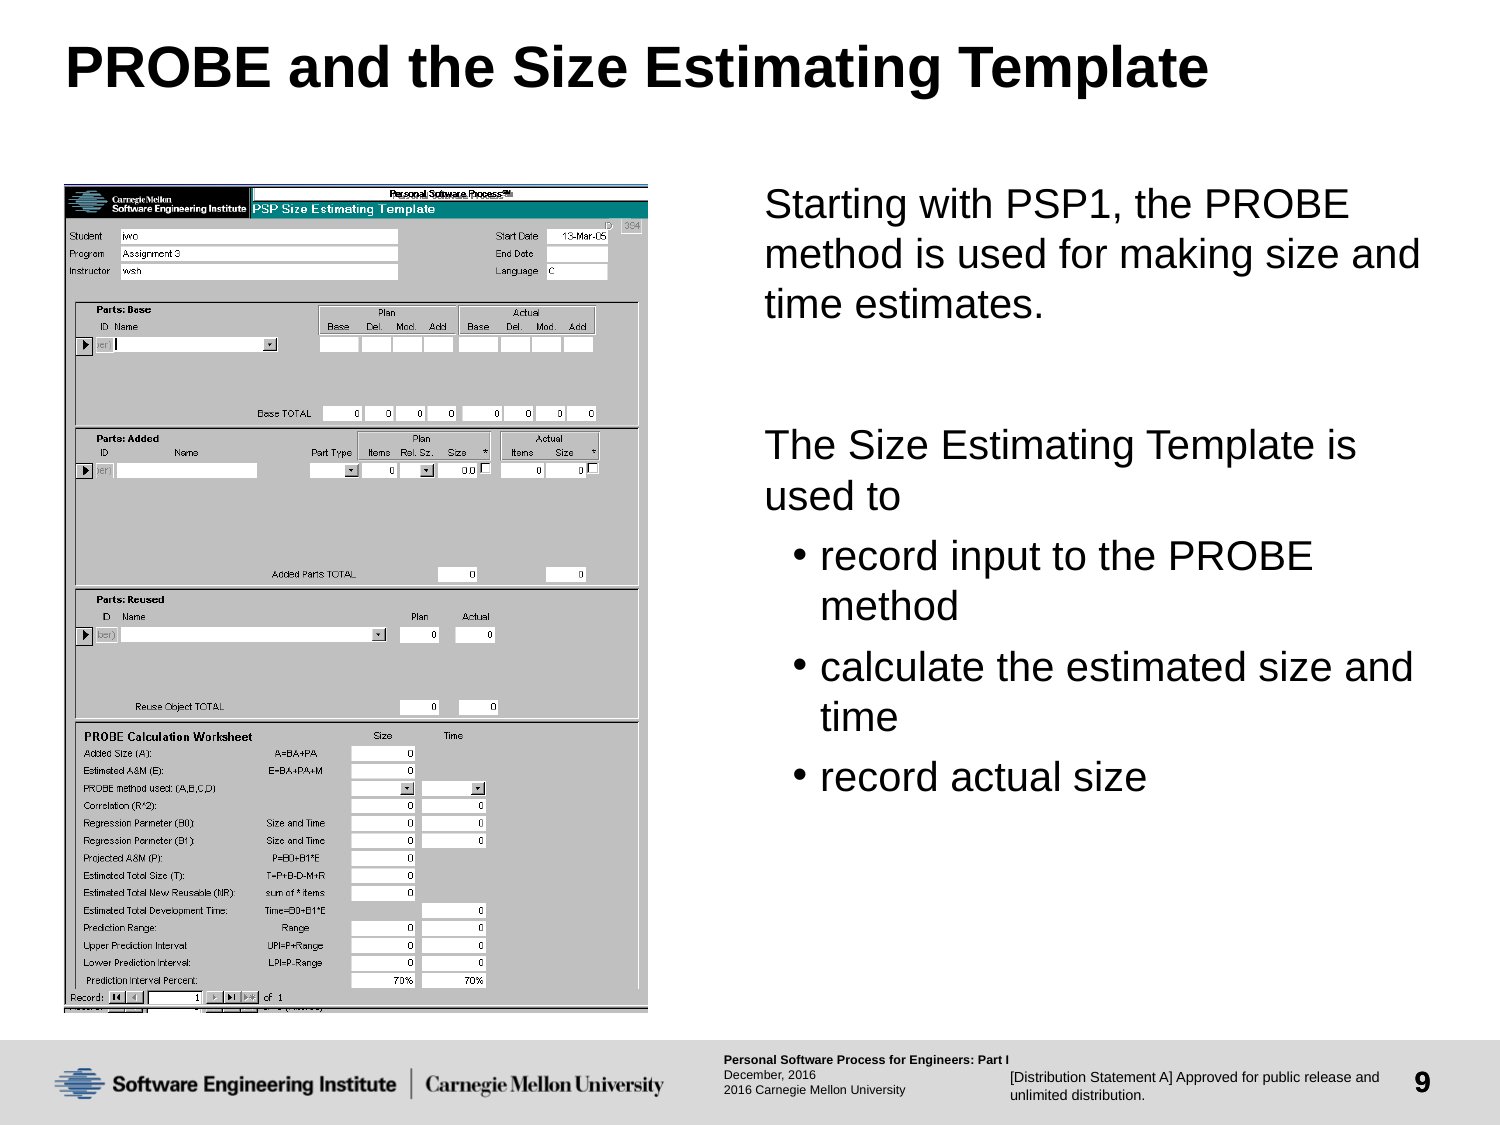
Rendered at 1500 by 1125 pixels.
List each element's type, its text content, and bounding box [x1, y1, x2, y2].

picture [63, 184, 648, 1013]
title PROBE and the Size Estimating Template [65, 37, 1313, 148]
picture [46, 1061, 673, 1104]
list Starting with PSP1, the PROBE method is used for making size and time estimates. The Size Estimating Template is used to record input to the PROBE method calculate the estimated size and time record actual size [764, 176, 1432, 1009]
